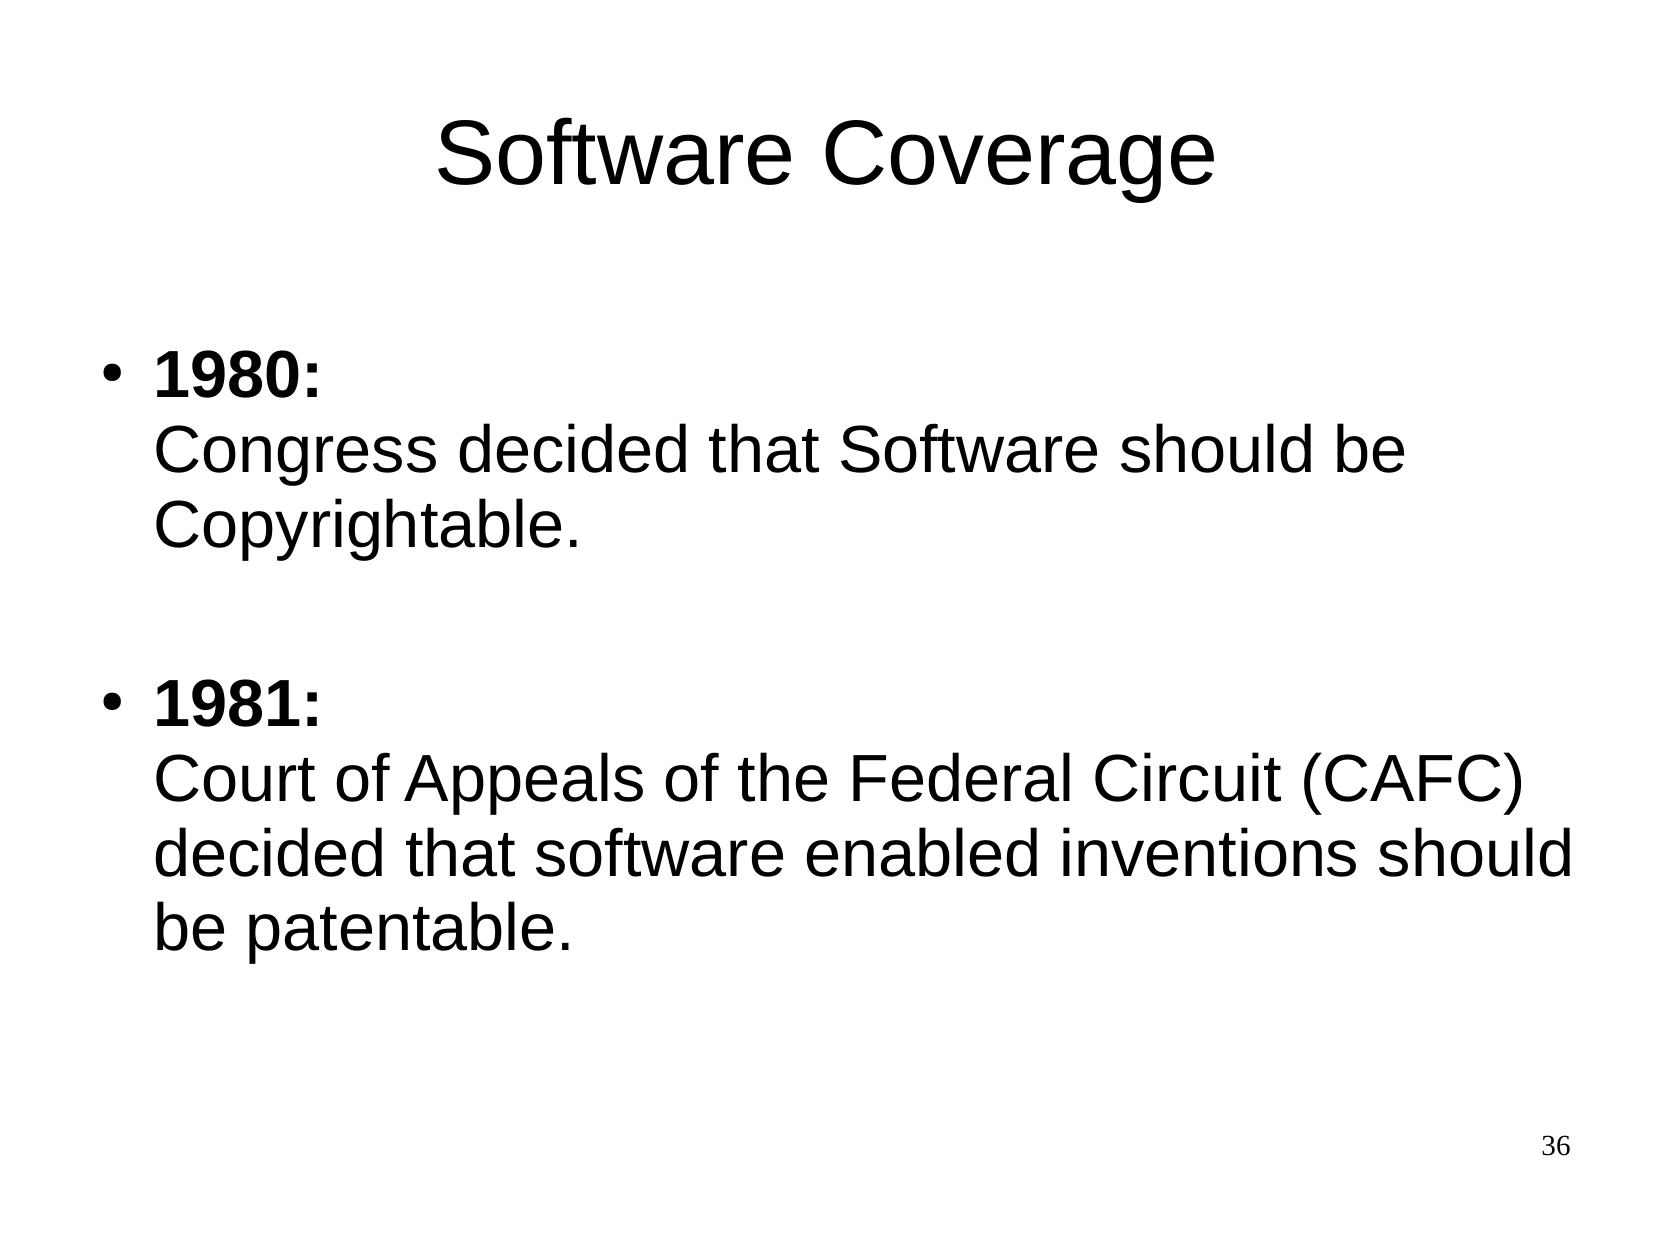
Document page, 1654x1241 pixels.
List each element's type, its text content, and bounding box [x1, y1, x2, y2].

list 1980: Congress decided that Software should be Copyrightable. 1981: Court of Appeals of the Federal Circuit (CAFC) decided that software enabled inventions should be patentable. [82, 337, 1613, 1094]
title Software Coverage [82, 49, 1571, 257]
